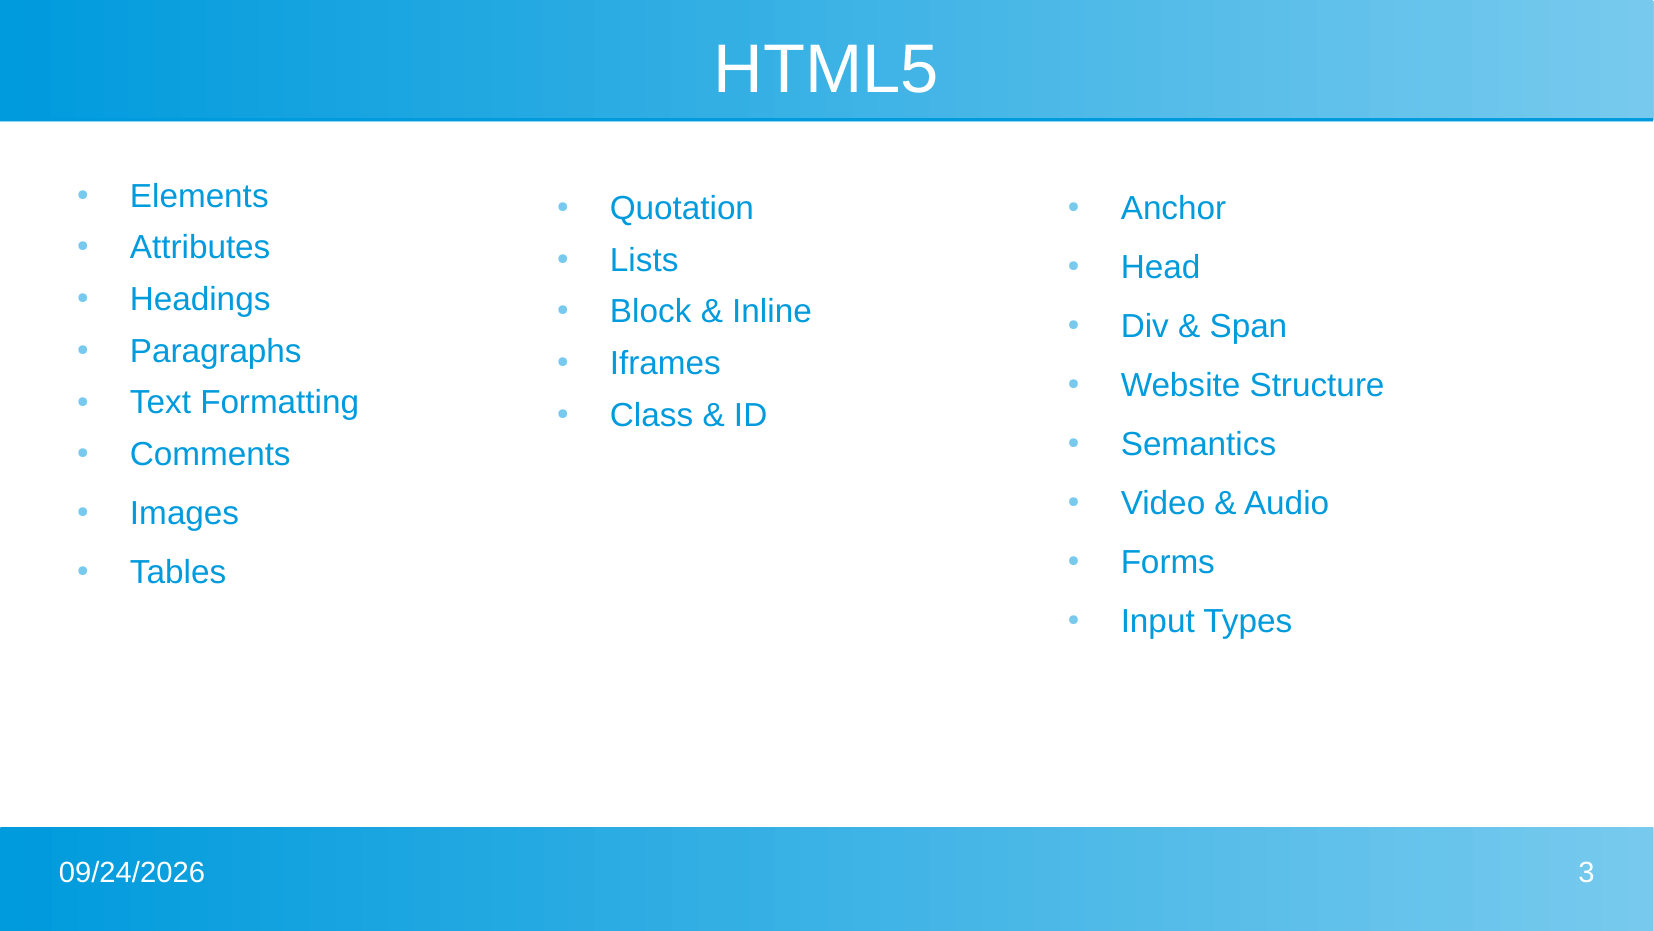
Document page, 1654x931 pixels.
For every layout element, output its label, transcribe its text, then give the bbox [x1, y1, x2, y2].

list Quotation Lists Block & Inline Iframes Class & ID [539, 189, 976, 781]
list Elements Attributes Headings Paragraphs Text Formatting Comments Images Tables [59, 177, 496, 768]
list Anchor Head Div & Span Website Structure Semantics Video & Audio Forms Input Types [1050, 189, 1486, 781]
title HTML5 [59, 29, 1595, 108]
